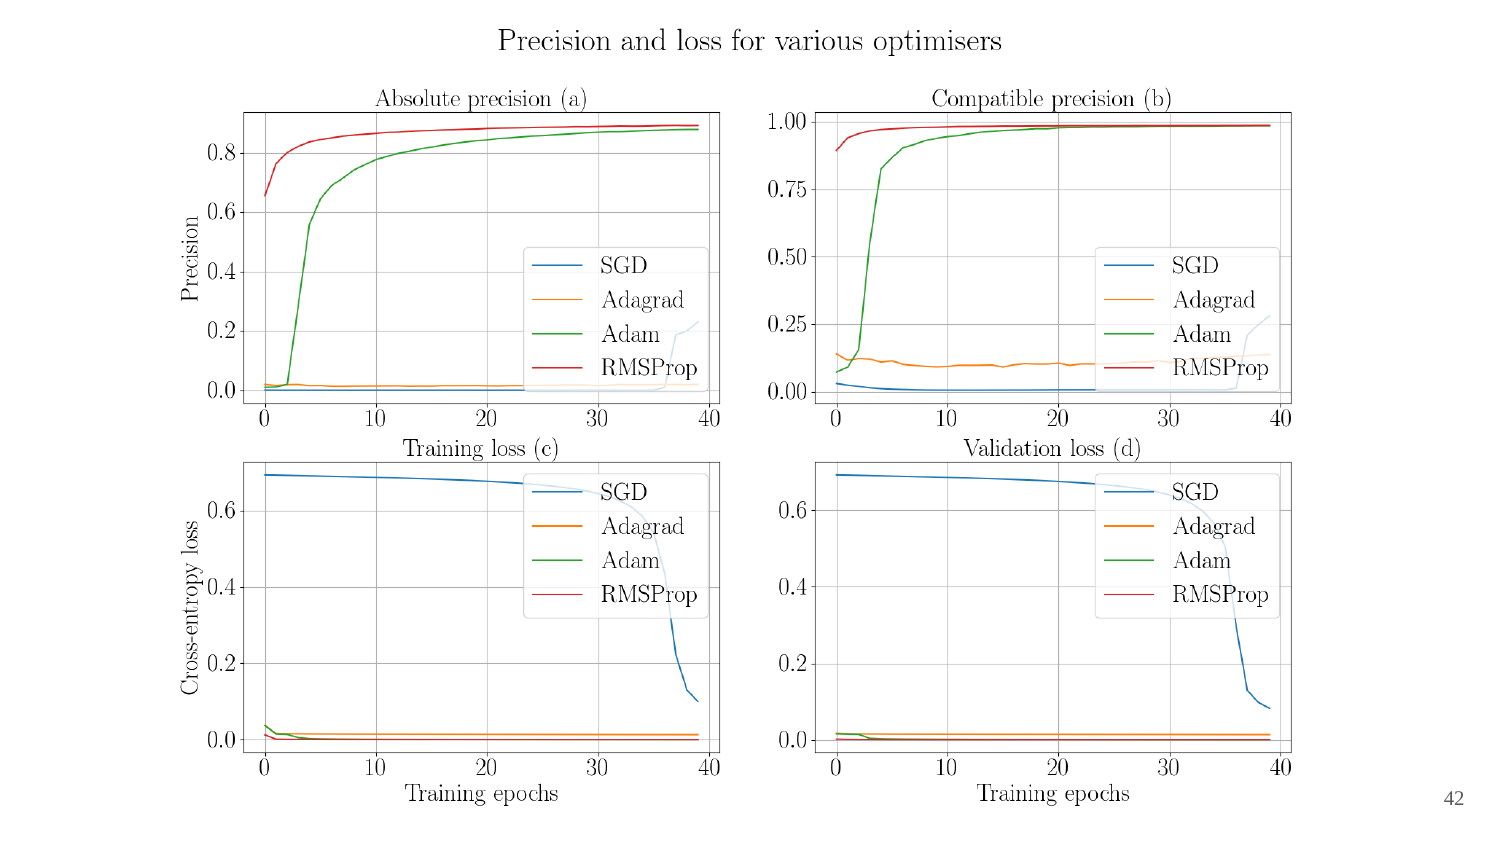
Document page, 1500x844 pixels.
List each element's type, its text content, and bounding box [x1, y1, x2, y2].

picture [74, 12, 1426, 844]
slide_number <number> [1426, 764, 1480, 830]
